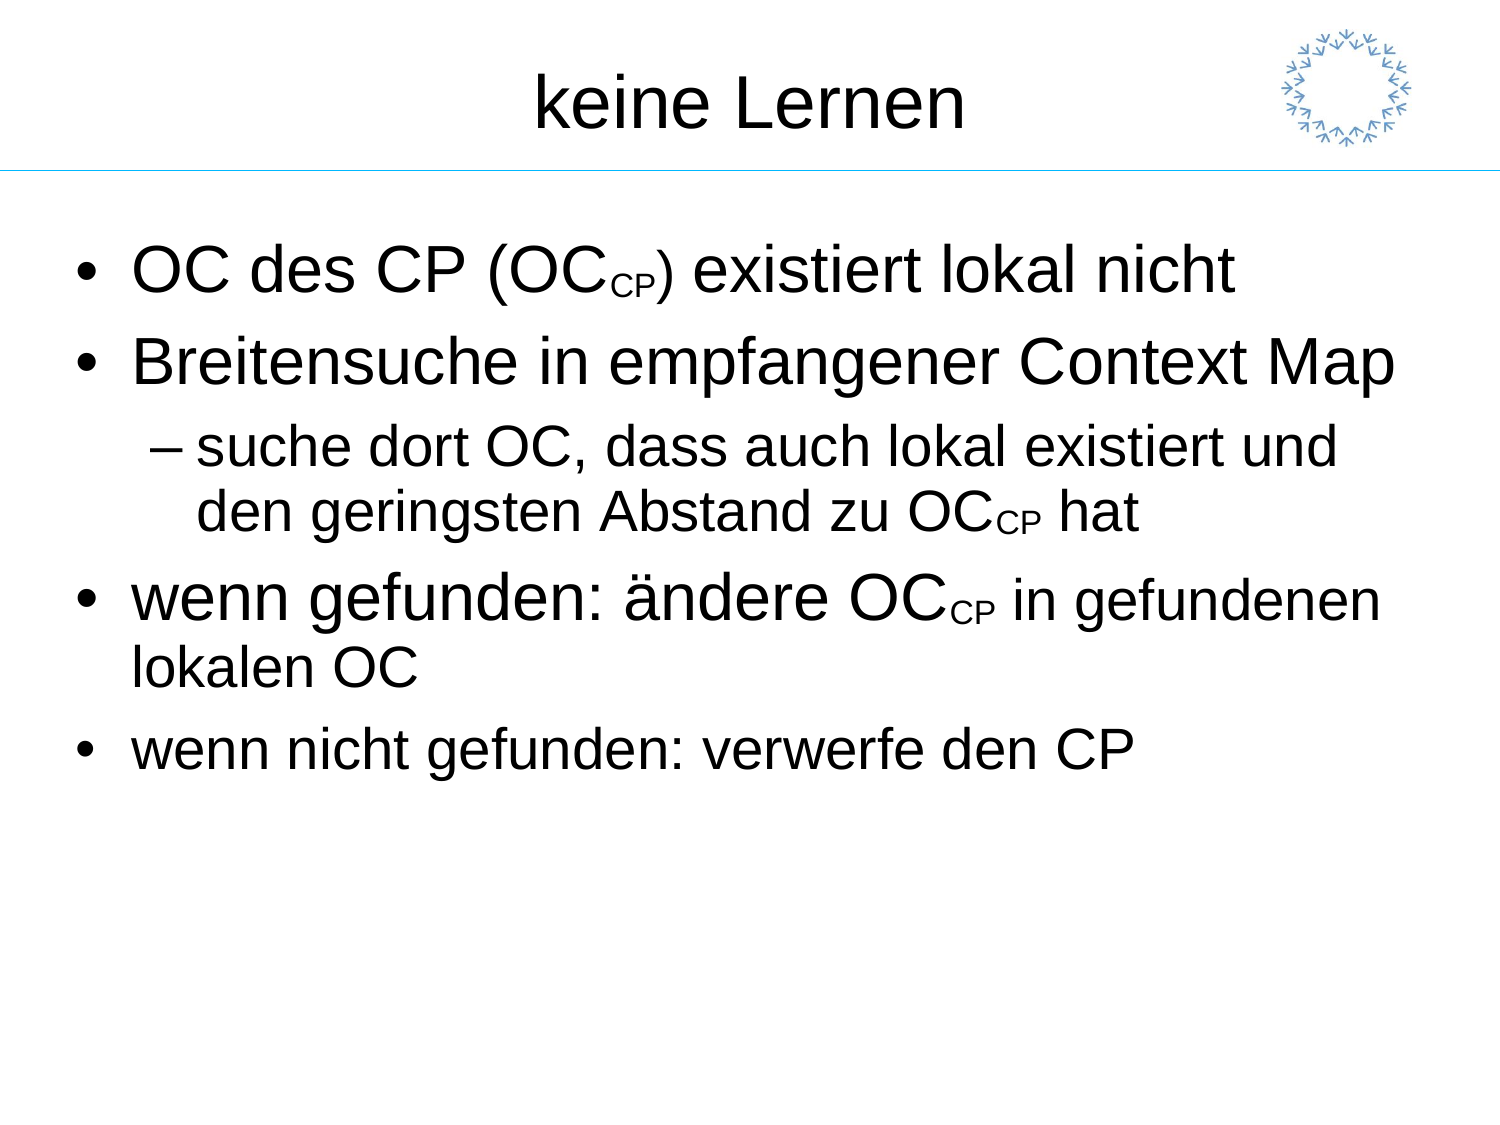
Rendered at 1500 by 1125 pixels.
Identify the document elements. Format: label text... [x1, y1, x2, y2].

picture [1281, 29, 1412, 57]
title keine Lernen [75, 57, 1426, 148]
list OC des CP (OCCP) existiert lokal nicht Breitensuche in empfangener Context Map suche dort OC, dass auch lokal existiert und den geringsten Abstand zu OCCP hat wenn gefunden: ändere OCCP in gefundenen lokalen OC wenn nicht gefunden: verwerfe den CP [75, 232, 1426, 986]
